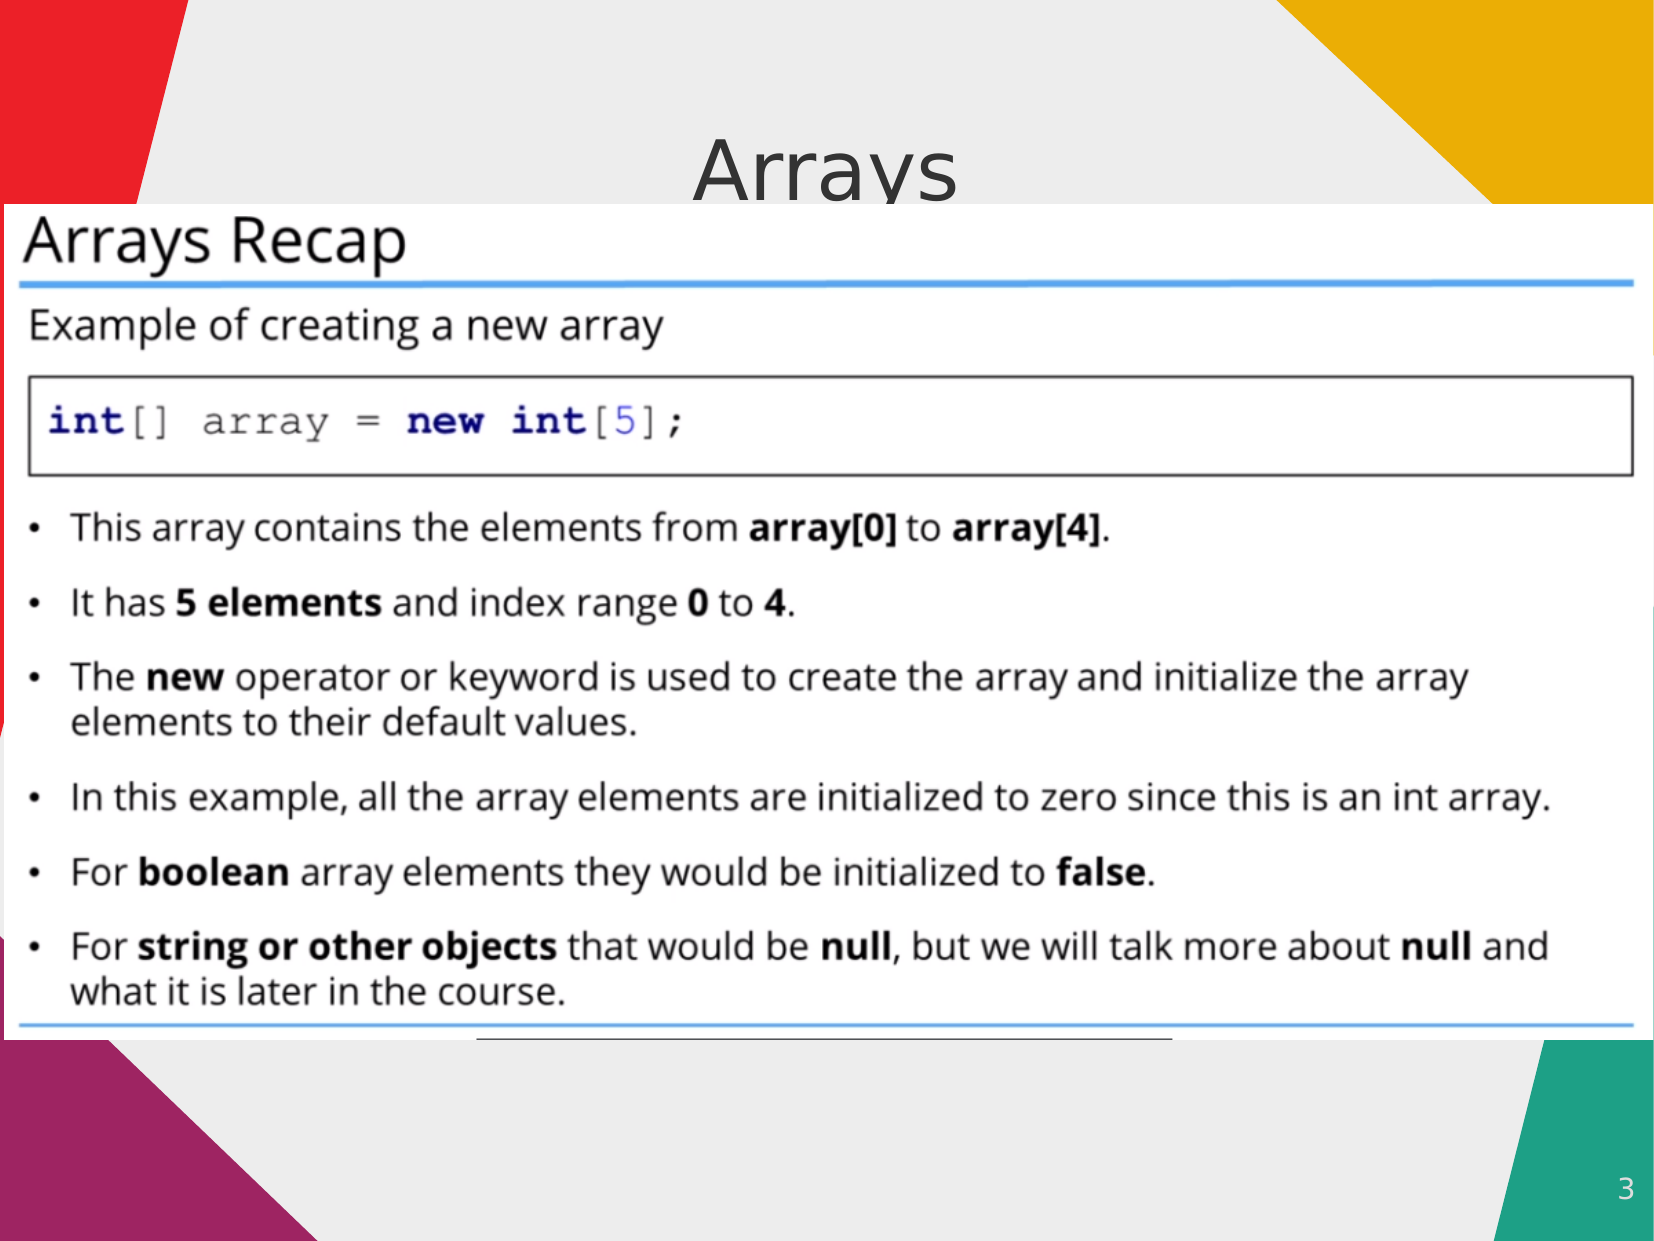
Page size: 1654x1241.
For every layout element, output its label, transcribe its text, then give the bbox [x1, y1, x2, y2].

title Arrays [114, 73, 1539, 204]
picture [4, 204, 1654, 1040]
